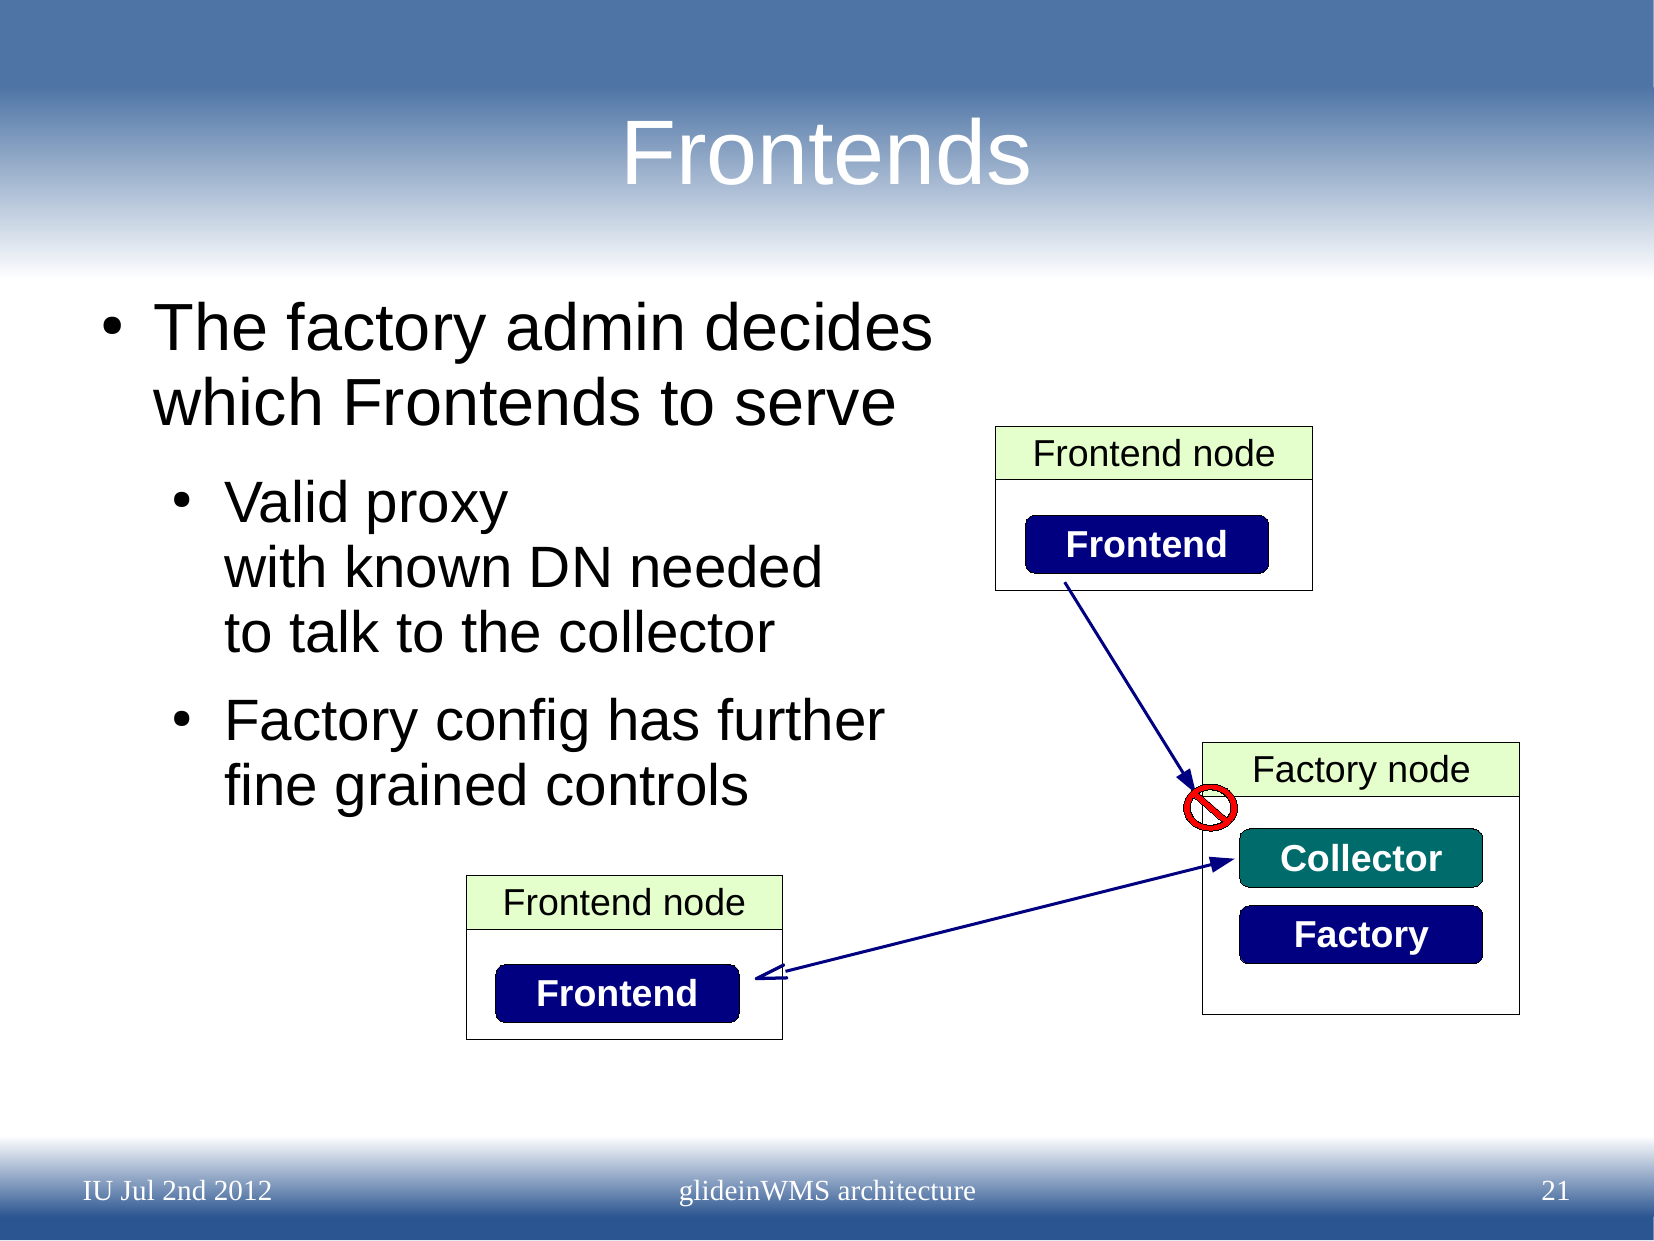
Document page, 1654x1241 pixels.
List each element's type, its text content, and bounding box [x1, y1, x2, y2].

text_box [995, 480, 1313, 591]
text_box Factory [1239, 905, 1483, 964]
text_box Collector [1239, 828, 1483, 888]
title Frontends [82, 56, 1571, 250]
list The factory admin decides which Frontends to serve Valid proxy with known DN needed to talk to the collector Factory config has further fine grained controls [82, 290, 1571, 1109]
text_box Factory node [1202, 742, 1520, 797]
text_box Frontend node [995, 426, 1313, 480]
text_box Frontend [1025, 515, 1269, 574]
text_box [1183, 784, 1520, 1015]
